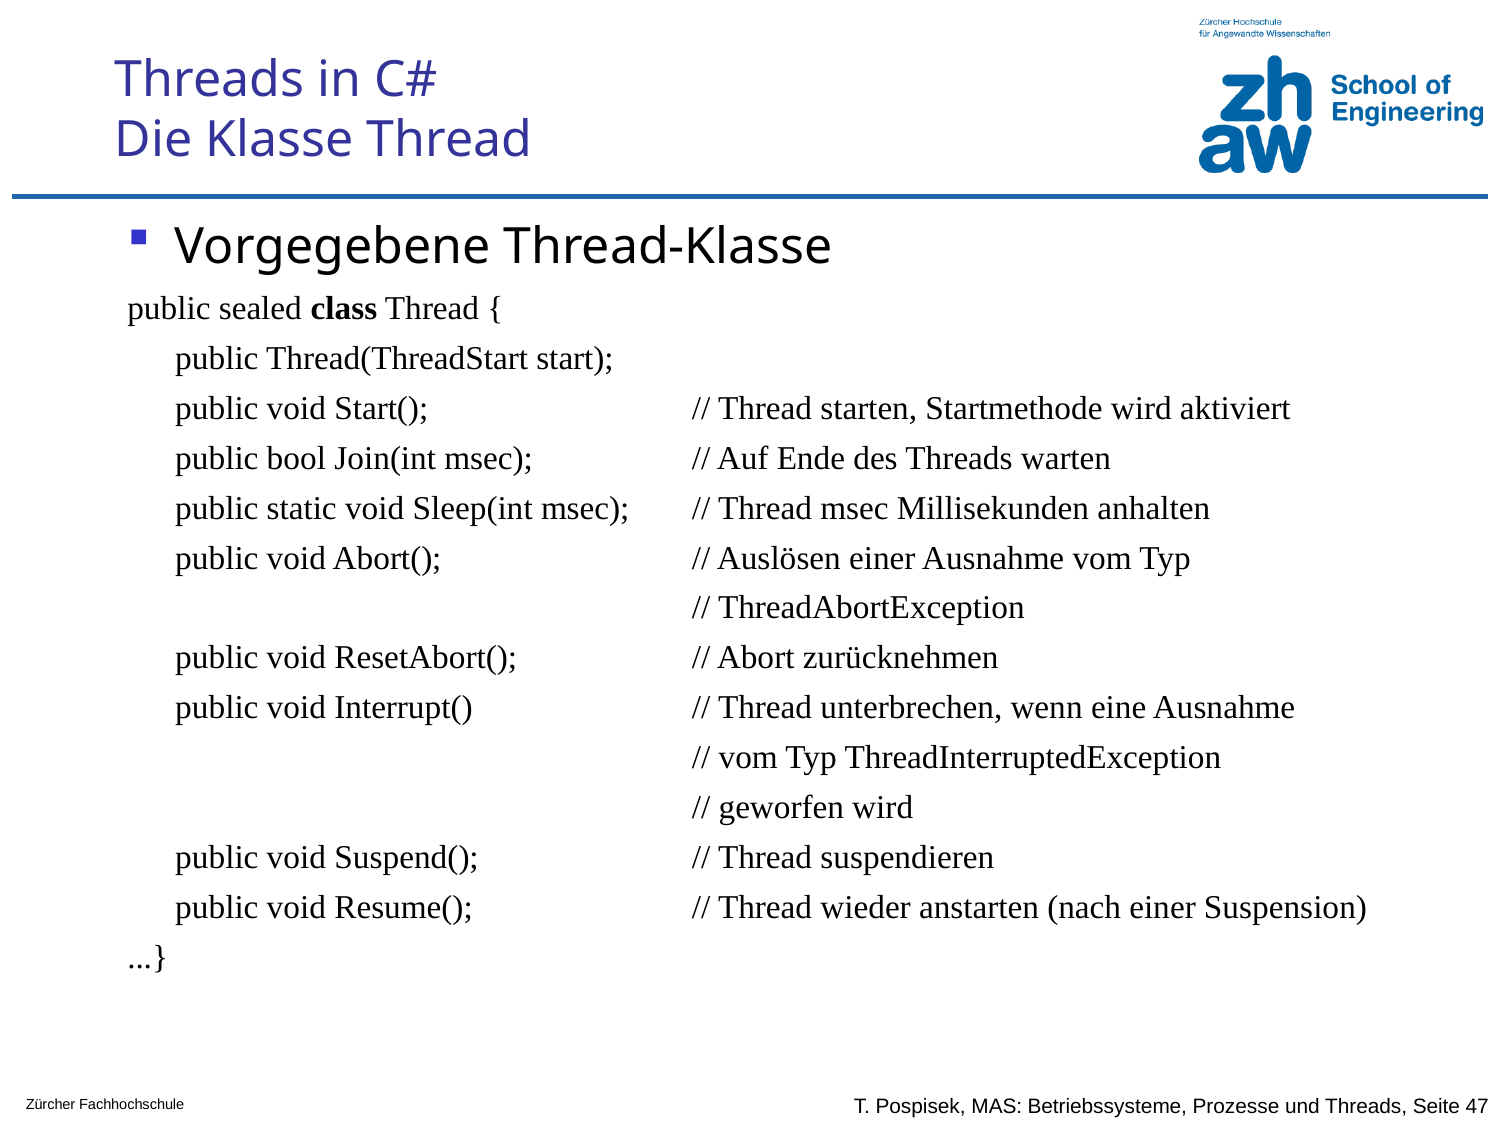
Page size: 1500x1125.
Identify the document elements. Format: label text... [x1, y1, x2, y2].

picture [1199, 19, 1483, 173]
title Threads in C# Die Klasse Thread [99, 50, 1379, 163]
text_box Vorgegebene Thread-Klasse [112, 200, 1375, 278]
text_box public sealed class Thread { public Thread(ThreadStart start); public void Start(); // Thread starten, Startmethode wird aktiviert public bool Join(int msec); // Auf Ende des Threads warten public static void Sleep(int msec); // Thread msec Millisekunden anhalten public void Abort(); // Auslösen einer Ausnahme vom Typ // ThreadAbortException public void ResetAbort(); // Abort zurücknehmen public void Interrupt() // Thread unterbrechen, wenn eine Ausnahme // vom Typ ThreadInterruptedException // geworfen wird public void Suspend(); // Thread suspendieren public void Resume(); // Thread wieder anstarten (nach einer Suspension) ...} [112, 278, 1400, 983]
